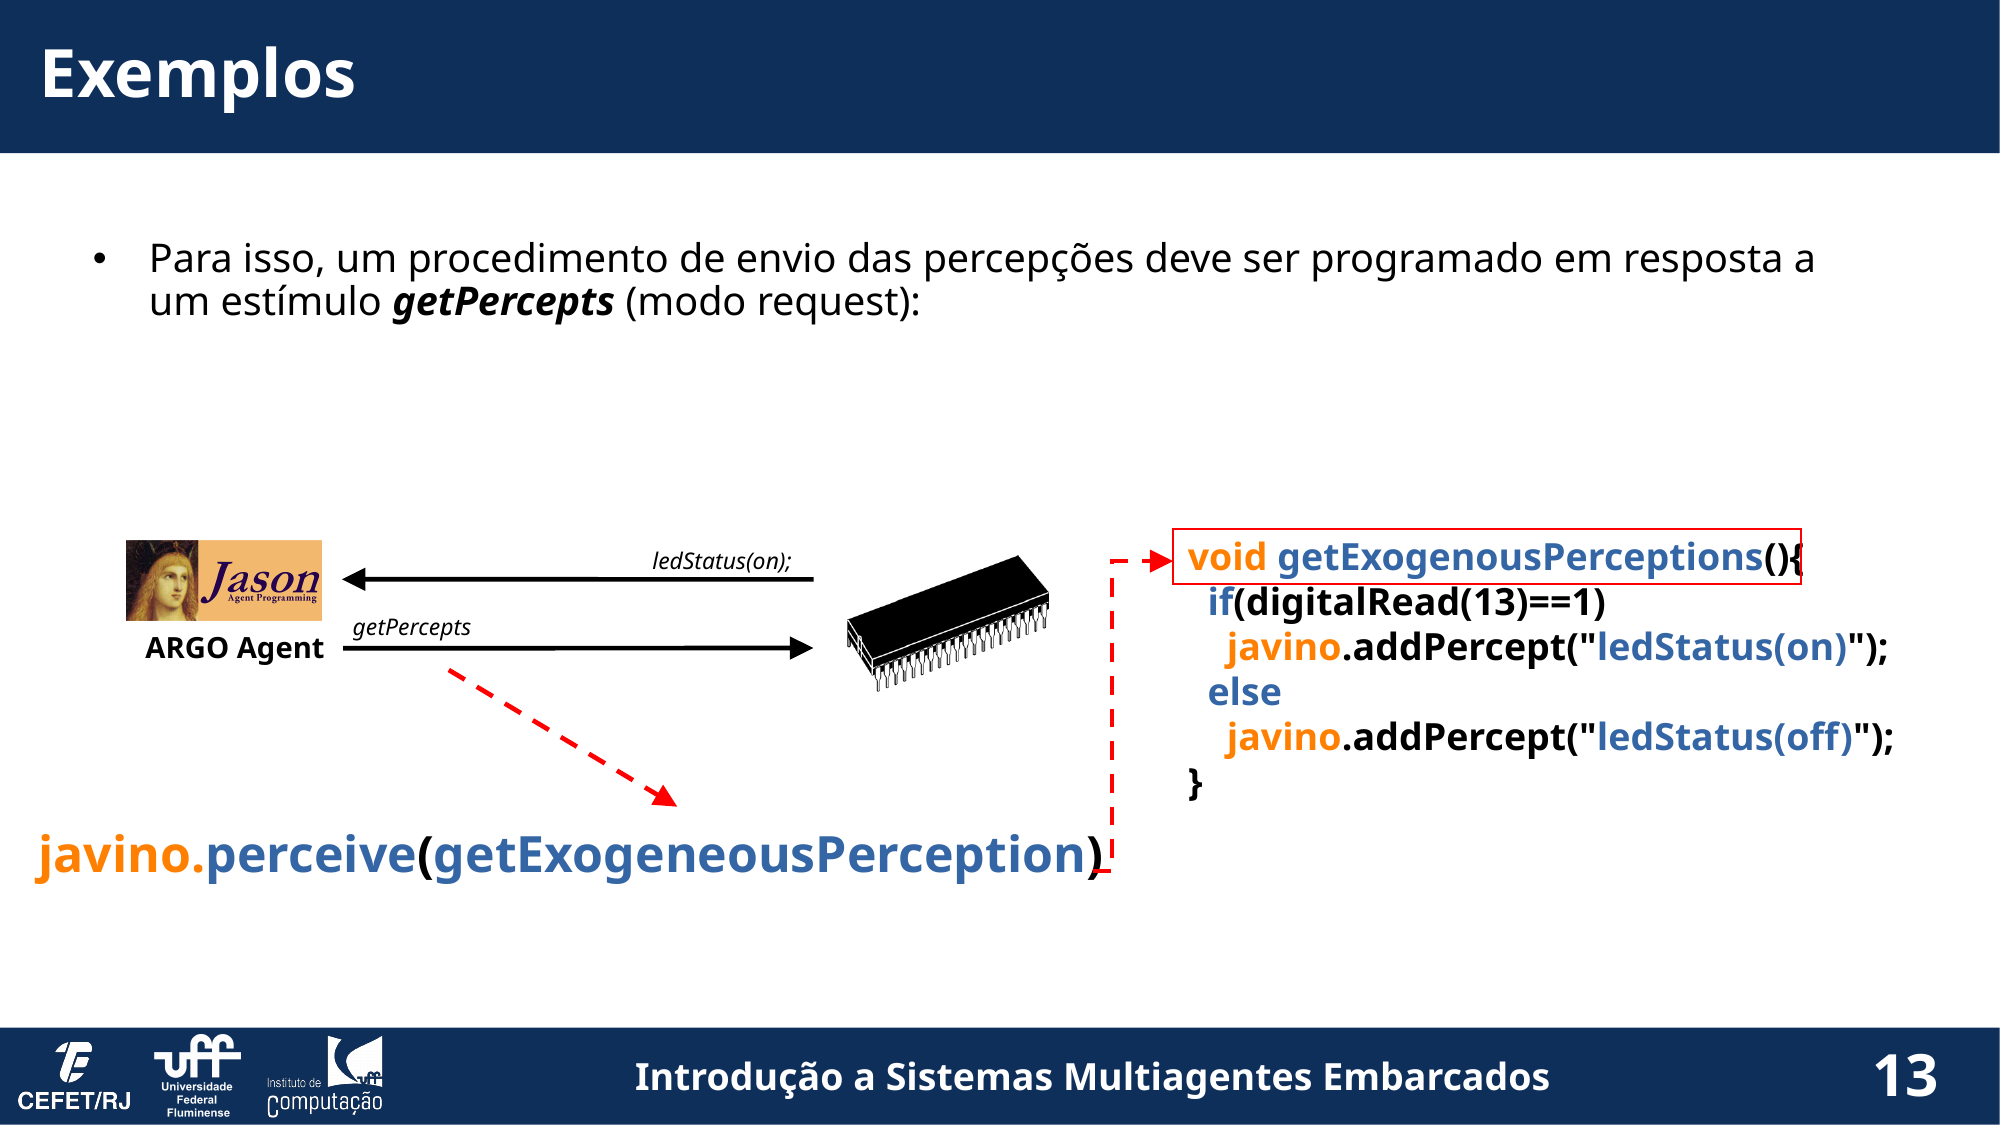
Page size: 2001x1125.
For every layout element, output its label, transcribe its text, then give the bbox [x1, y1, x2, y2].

text_box void getExogenousPerceptions(){ if(digitalRead(13)==1) javino.addPercept("ledStatus(on)"); else javino.addPercept("ledStatus(off)"); } [1173, 525, 2000, 792]
picture [18, 1021, 130, 1125]
text_box javino.perceive(getExogeneousPerception) [23, 814, 1140, 898]
text_box ledStatus(on); [537, 538, 907, 582]
text_box Exemplos [25, 23, 2000, 119]
text_box Para isso, um procedimento de envio das percepções deve ser programado em resposta a um estímulo getPercepts (modo request): [77, 231, 1833, 1006]
picture [126, 540, 322, 621]
picture [153, 1033, 242, 1122]
picture [265, 1033, 384, 1118]
text_box ARGO Agent [110, 622, 361, 672]
text_box void getExogenousPerceptions(){ if(digitalRead(13)==1) javino.addPercept("ledStatus(on)"); else javino.addPercept("ledStatus(off)"); } [1174, 530, 1800, 583]
text_box getPercepts [328, 605, 496, 648]
picture [847, 555, 1049, 692]
